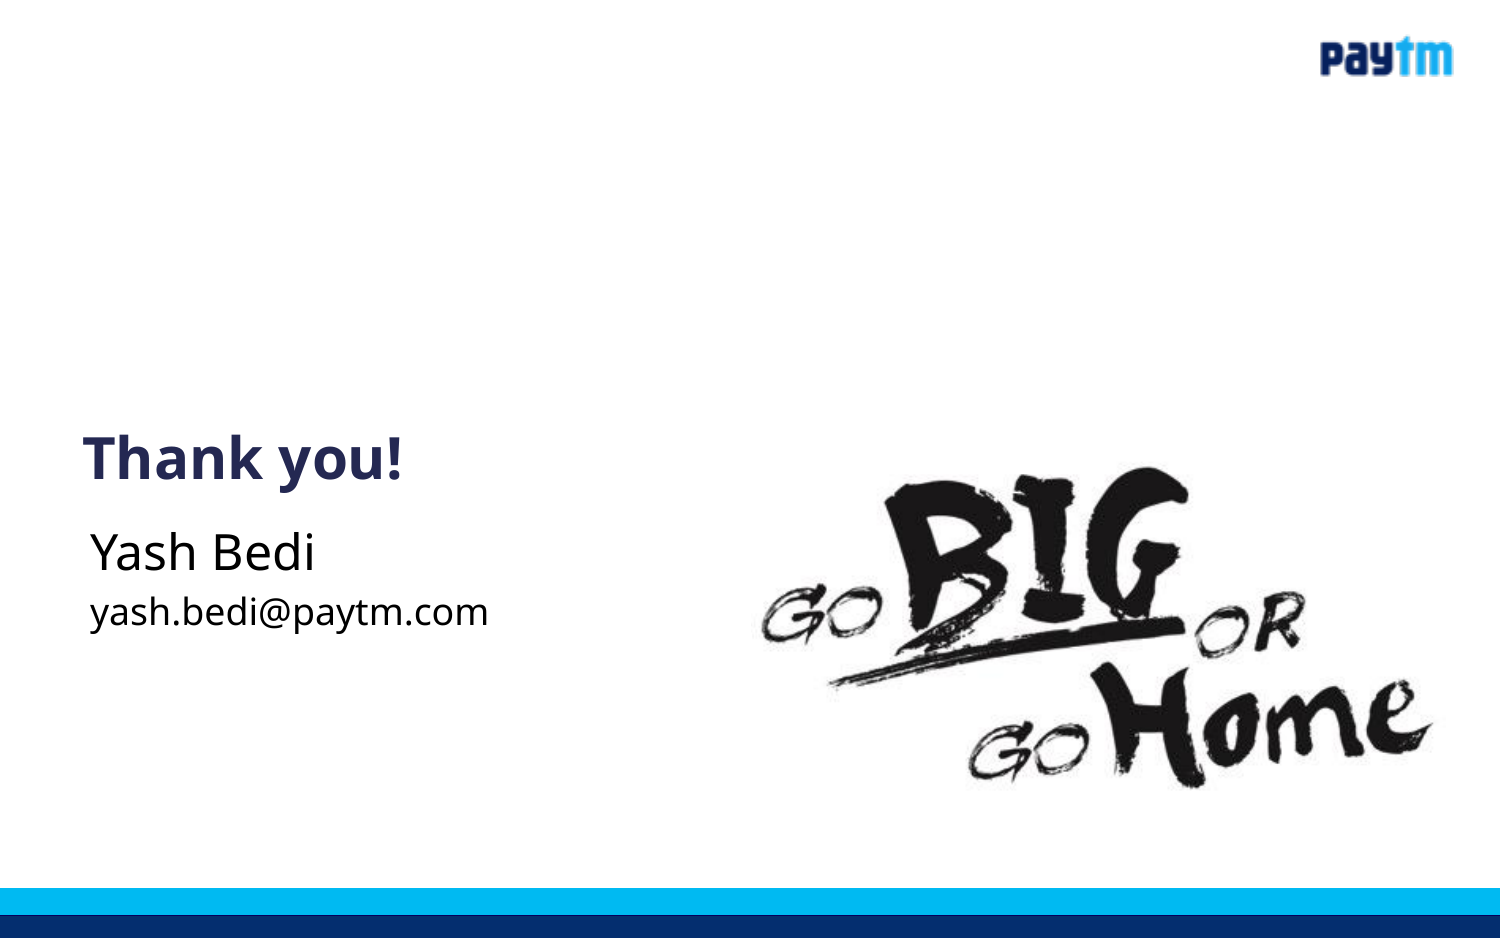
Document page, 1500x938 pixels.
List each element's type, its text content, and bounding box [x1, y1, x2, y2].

picture [1319, 33, 1456, 79]
picture [0, 916, 1500, 938]
picture [751, 424, 1446, 832]
title Thank you! [67, 400, 1418, 513]
list Yash Bedi yash.bedi@paytm.com [75, 512, 1425, 851]
